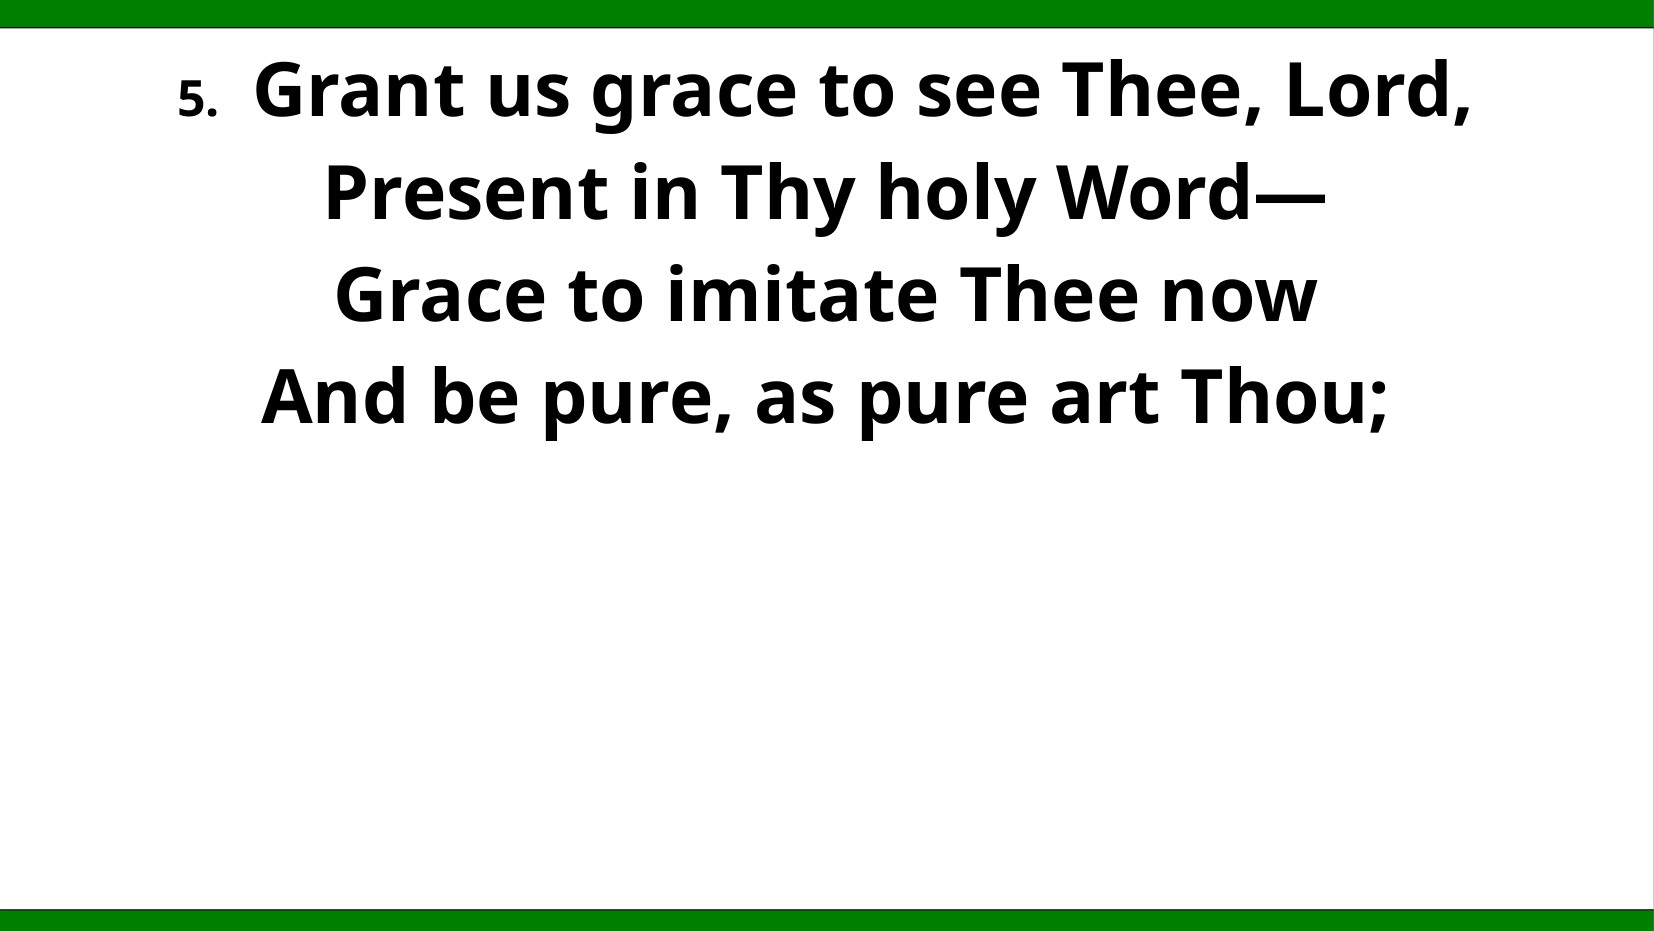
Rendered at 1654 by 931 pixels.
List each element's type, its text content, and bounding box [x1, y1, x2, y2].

text_box 5. Grant us grace to see Thee, Lord, Present in Thy holy Word— Grace to imitate Thee now And be pure, as pure art Thou; [91, 29, 1562, 450]
picture [0, 0, 1654, 931]
